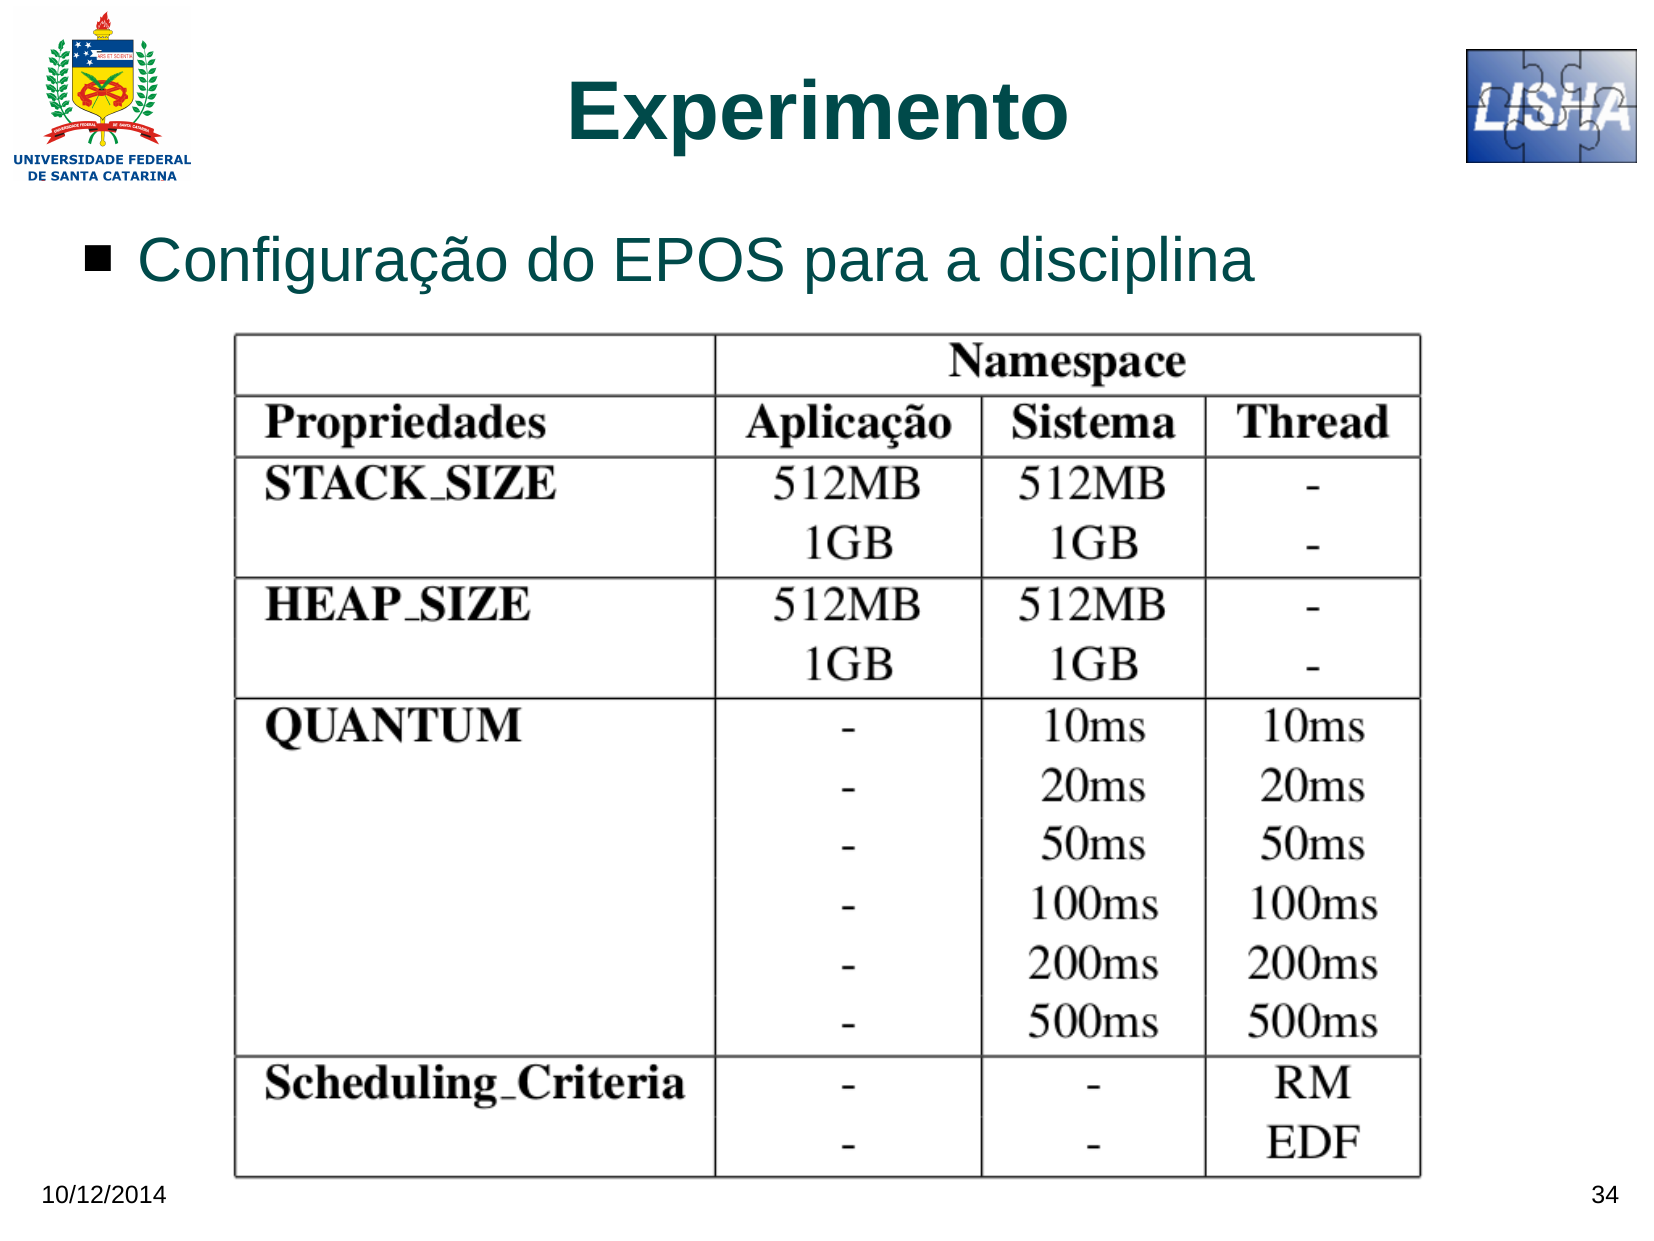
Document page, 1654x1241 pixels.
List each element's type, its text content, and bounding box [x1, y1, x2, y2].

title Experimento [212, 61, 1426, 174]
list Configuração do EPOS para a disciplina [37, 225, 1613, 1163]
picture [210, 1163, 1444, 1202]
picture [1466, 49, 1637, 163]
picture [13, 6, 191, 181]
